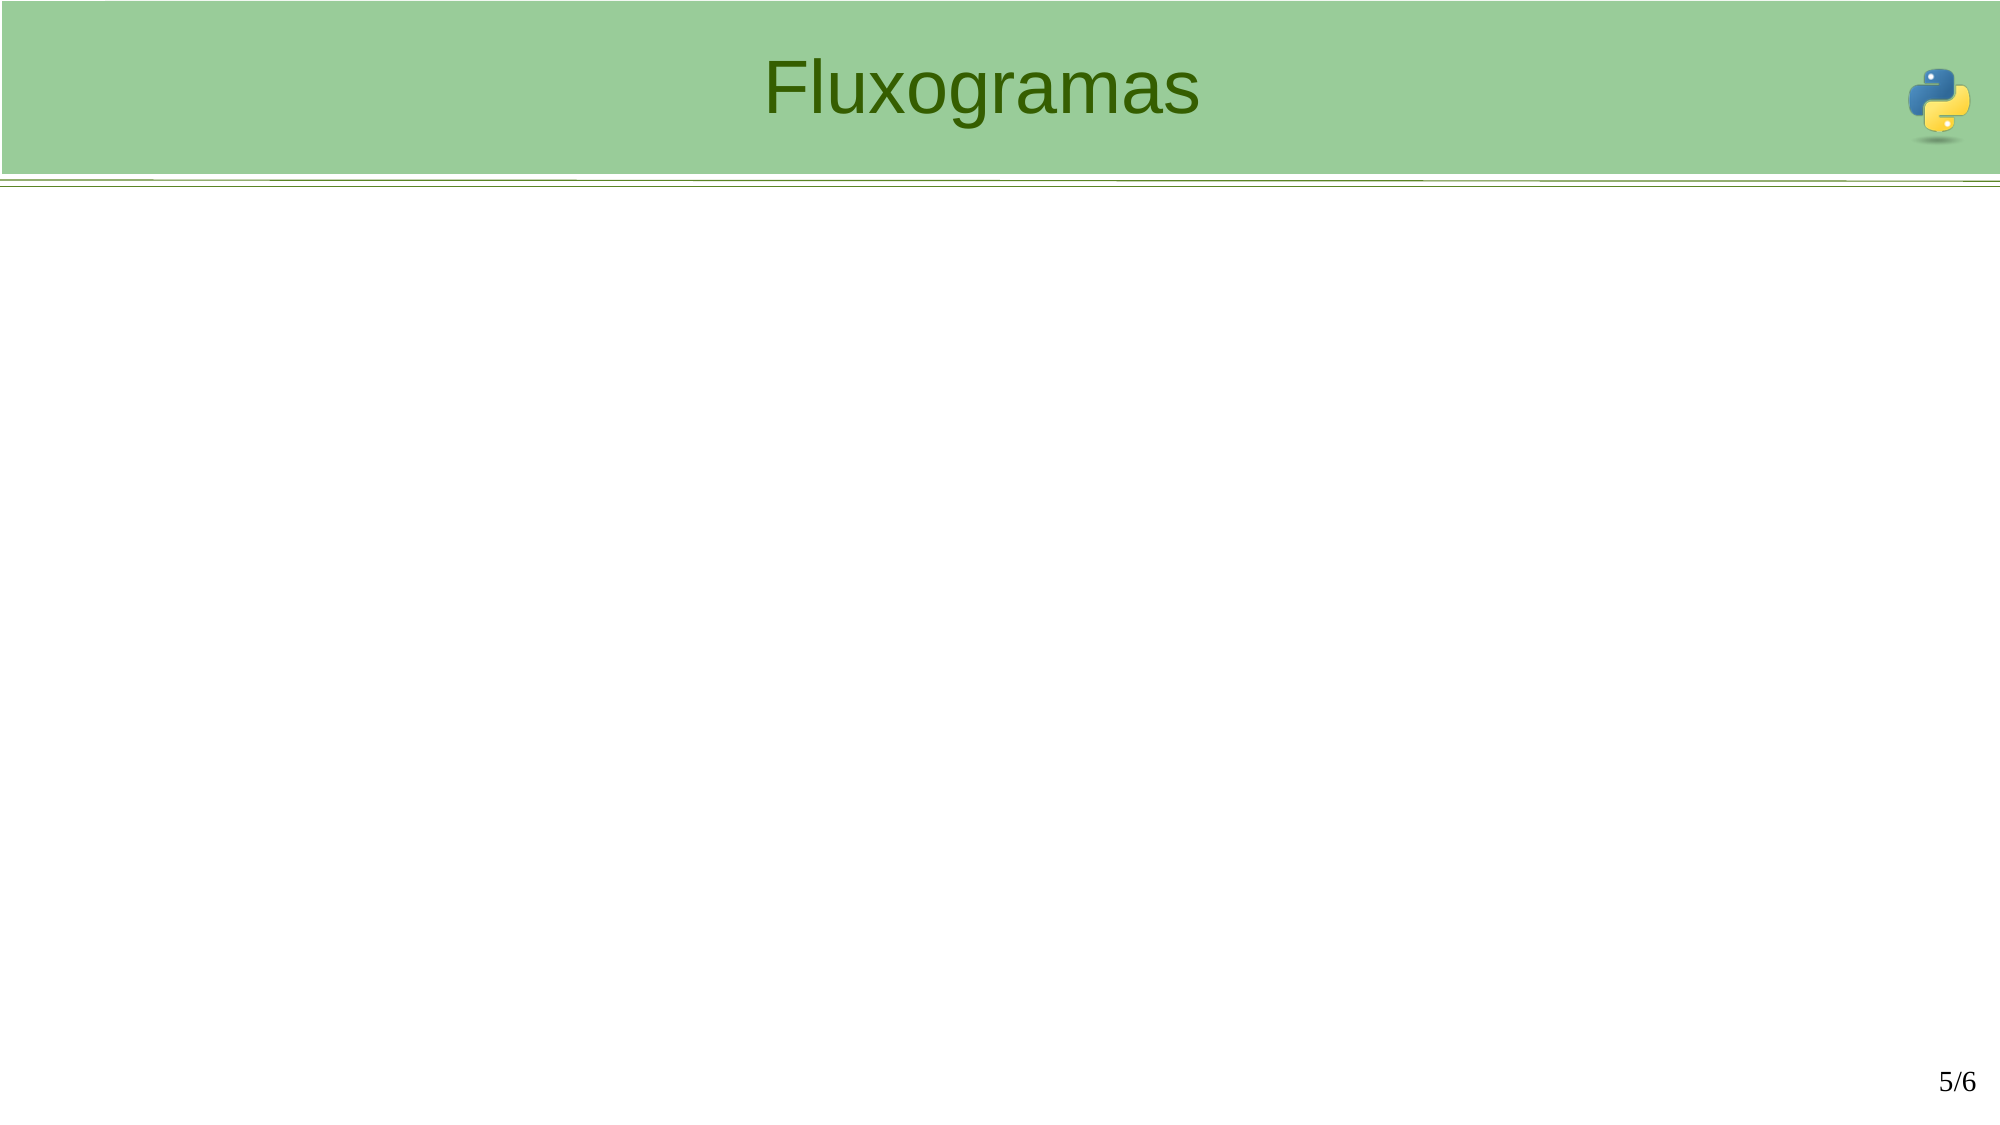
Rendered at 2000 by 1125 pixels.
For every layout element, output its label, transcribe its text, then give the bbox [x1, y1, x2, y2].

picture [1901, 59, 1979, 148]
title Fluxogramas [105, 0, 1861, 174]
